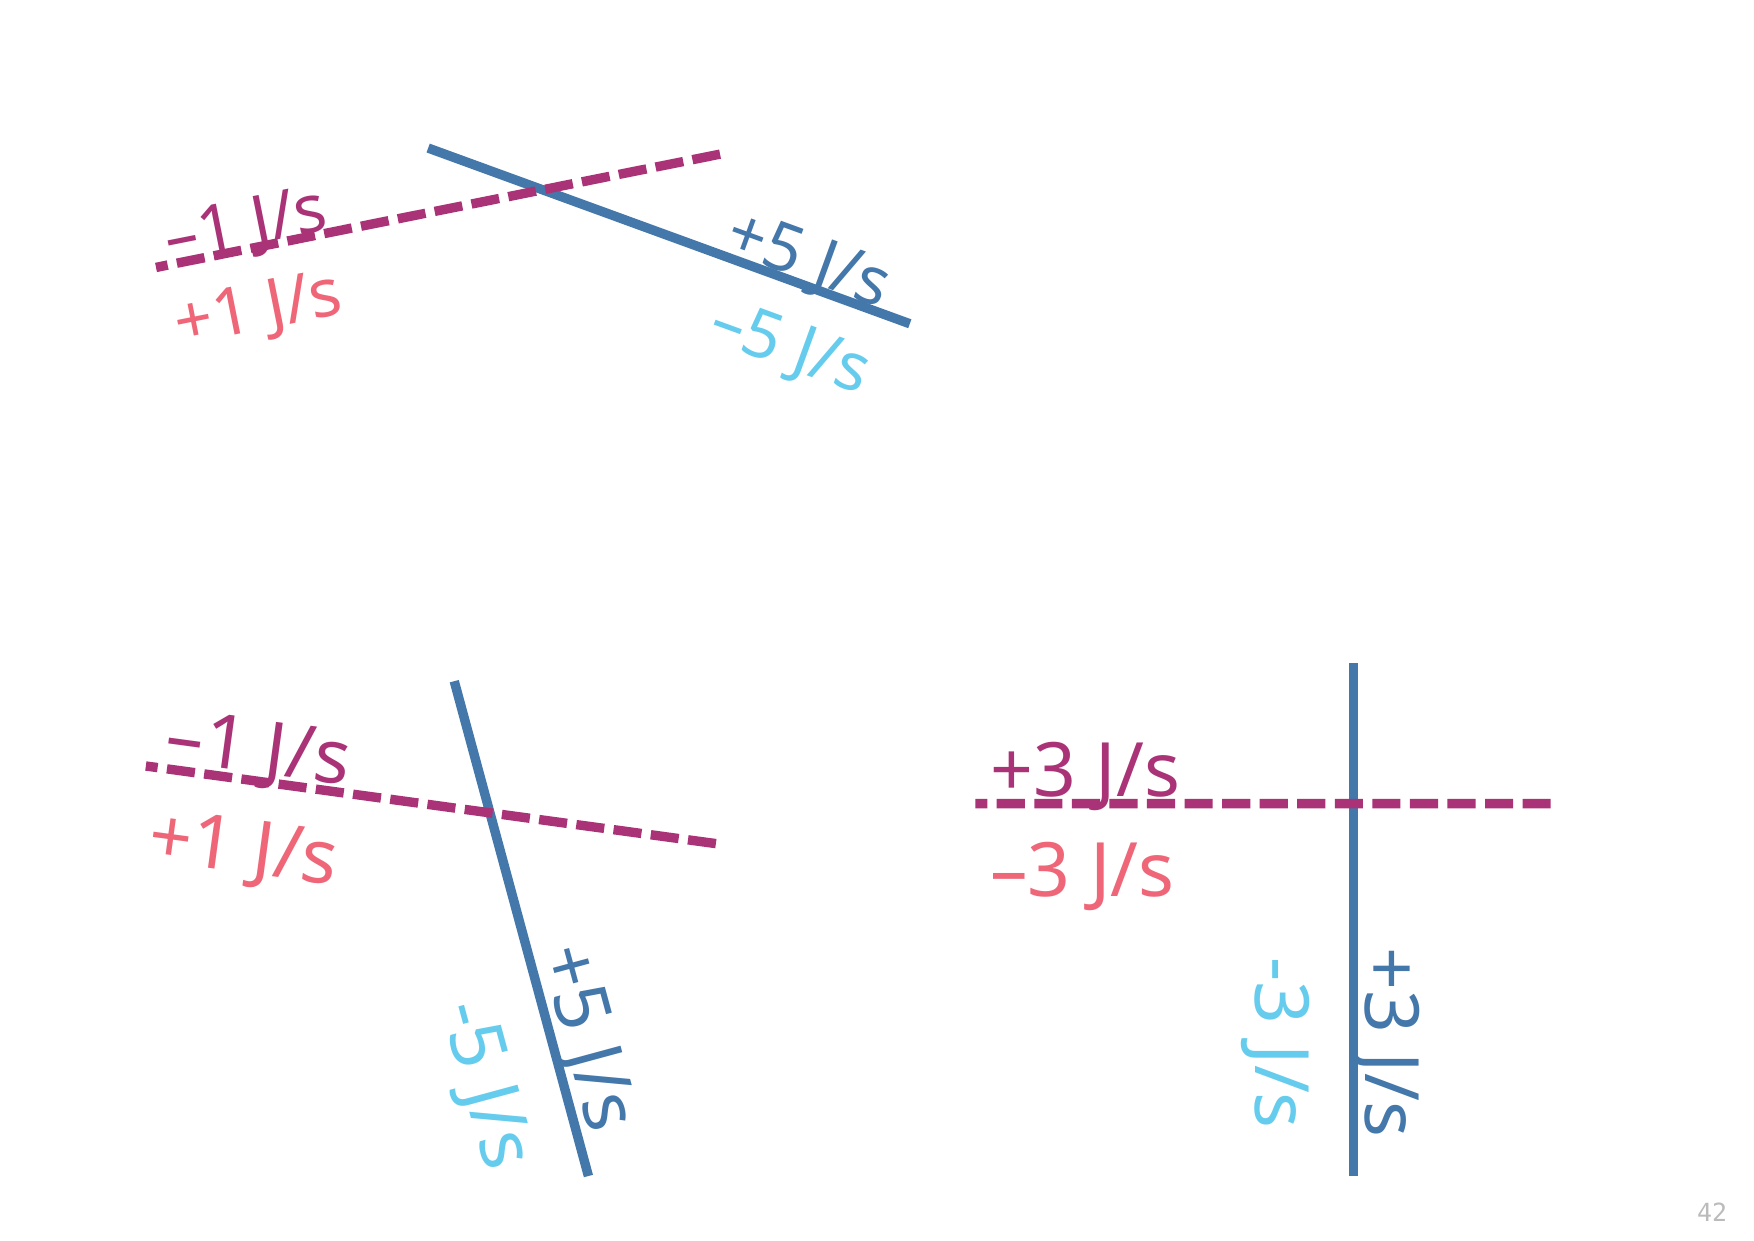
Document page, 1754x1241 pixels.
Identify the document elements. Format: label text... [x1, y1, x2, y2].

text_box [177, 258, 206, 266]
text_box [612, 825, 643, 839]
text_box [352, 789, 382, 803]
text_box –3 J/s [975, 808, 1210, 899]
text_box [1034, 799, 1063, 808]
text_box [1222, 798, 1251, 809]
text_box [575, 819, 605, 834]
text_box [464, 804, 494, 818]
text_box +1 J/s [131, 771, 376, 892]
text_box [1522, 798, 1551, 809]
text_box -3 J/s [1253, 942, 1344, 1157]
text_box [361, 216, 390, 229]
text_box [470, 193, 501, 209]
text_box [650, 830, 680, 844]
text_box [544, 179, 574, 194]
text_box [691, 149, 722, 165]
text_box -5 J/s [432, 959, 575, 1189]
text_box [426, 799, 457, 813]
text_box +3 J/s [1363, 932, 1453, 1167]
text_box –1 J/s [139, 143, 377, 268]
text_box [581, 171, 611, 187]
text_box [538, 814, 568, 829]
text_box [1146, 799, 1176, 808]
text_box [1334, 798, 1363, 809]
text_box [507, 186, 537, 202]
text_box [433, 201, 464, 217]
text_box [1259, 798, 1288, 809]
text_box [975, 799, 988, 808]
text_box [277, 779, 308, 793]
text_box [240, 774, 268, 786]
text_box +5 J/s [707, 171, 935, 321]
text_box [213, 251, 242, 258]
text_box [996, 799, 1025, 808]
text_box [617, 164, 648, 180]
text_box +3 J/s [975, 708, 1210, 799]
text_box [203, 769, 233, 783]
text_box [250, 247, 262, 251]
text_box [654, 156, 685, 172]
text_box [1184, 798, 1213, 809]
text_box [501, 809, 531, 823]
text_box [156, 266, 169, 270]
text_box [1409, 798, 1439, 809]
text_box [166, 764, 196, 778]
text_box [1071, 799, 1101, 808]
text_box [145, 761, 159, 772]
text_box [324, 229, 353, 236]
text_box [1447, 798, 1476, 809]
text_box [1109, 799, 1138, 808]
text_box [1297, 798, 1326, 809]
text_box [1372, 798, 1401, 809]
text_box [268, 243, 279, 247]
text_box –5 J/s [678, 255, 902, 411]
text_box [396, 208, 427, 224]
text_box [287, 236, 316, 243]
text_box [1485, 798, 1514, 809]
text_box [389, 794, 419, 808]
text_box +5 J/s [534, 914, 683, 1164]
text_box +1 J/s [149, 225, 395, 352]
text_box [687, 835, 717, 849]
text_box [315, 784, 345, 798]
text_box –1 J/s [148, 671, 385, 792]
